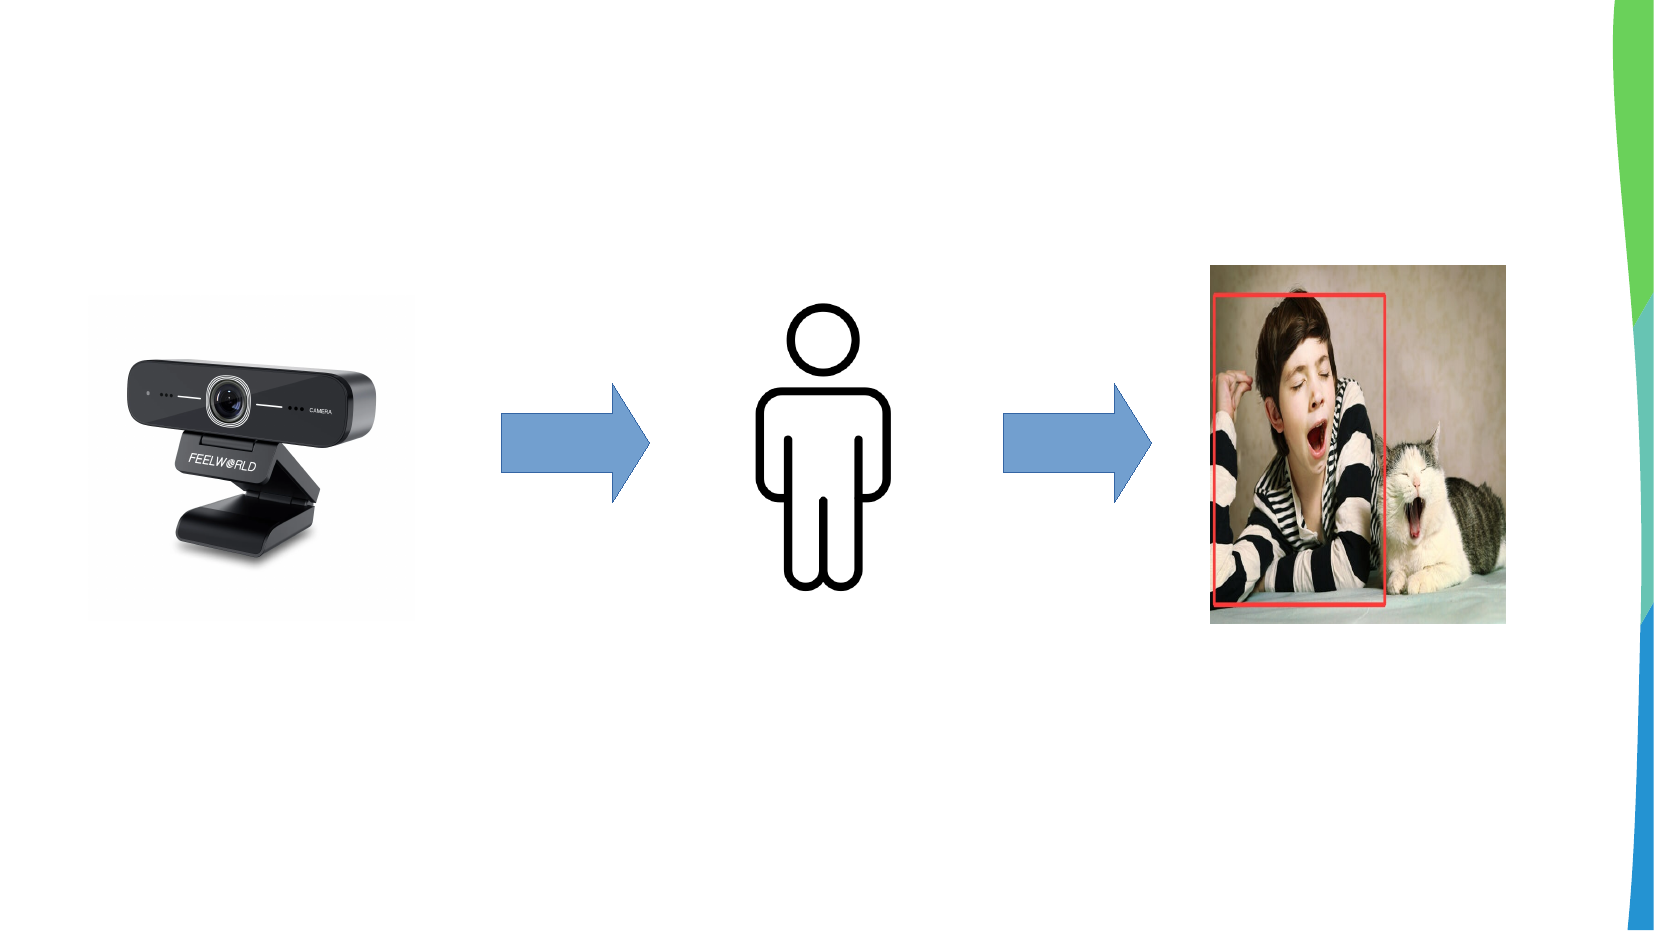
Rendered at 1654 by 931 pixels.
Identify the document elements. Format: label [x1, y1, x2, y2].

picture [1210, 265, 1506, 624]
text_box [501, 383, 650, 503]
picture [671, 295, 975, 599]
text_box [1003, 383, 1152, 503]
picture [88, 295, 415, 621]
